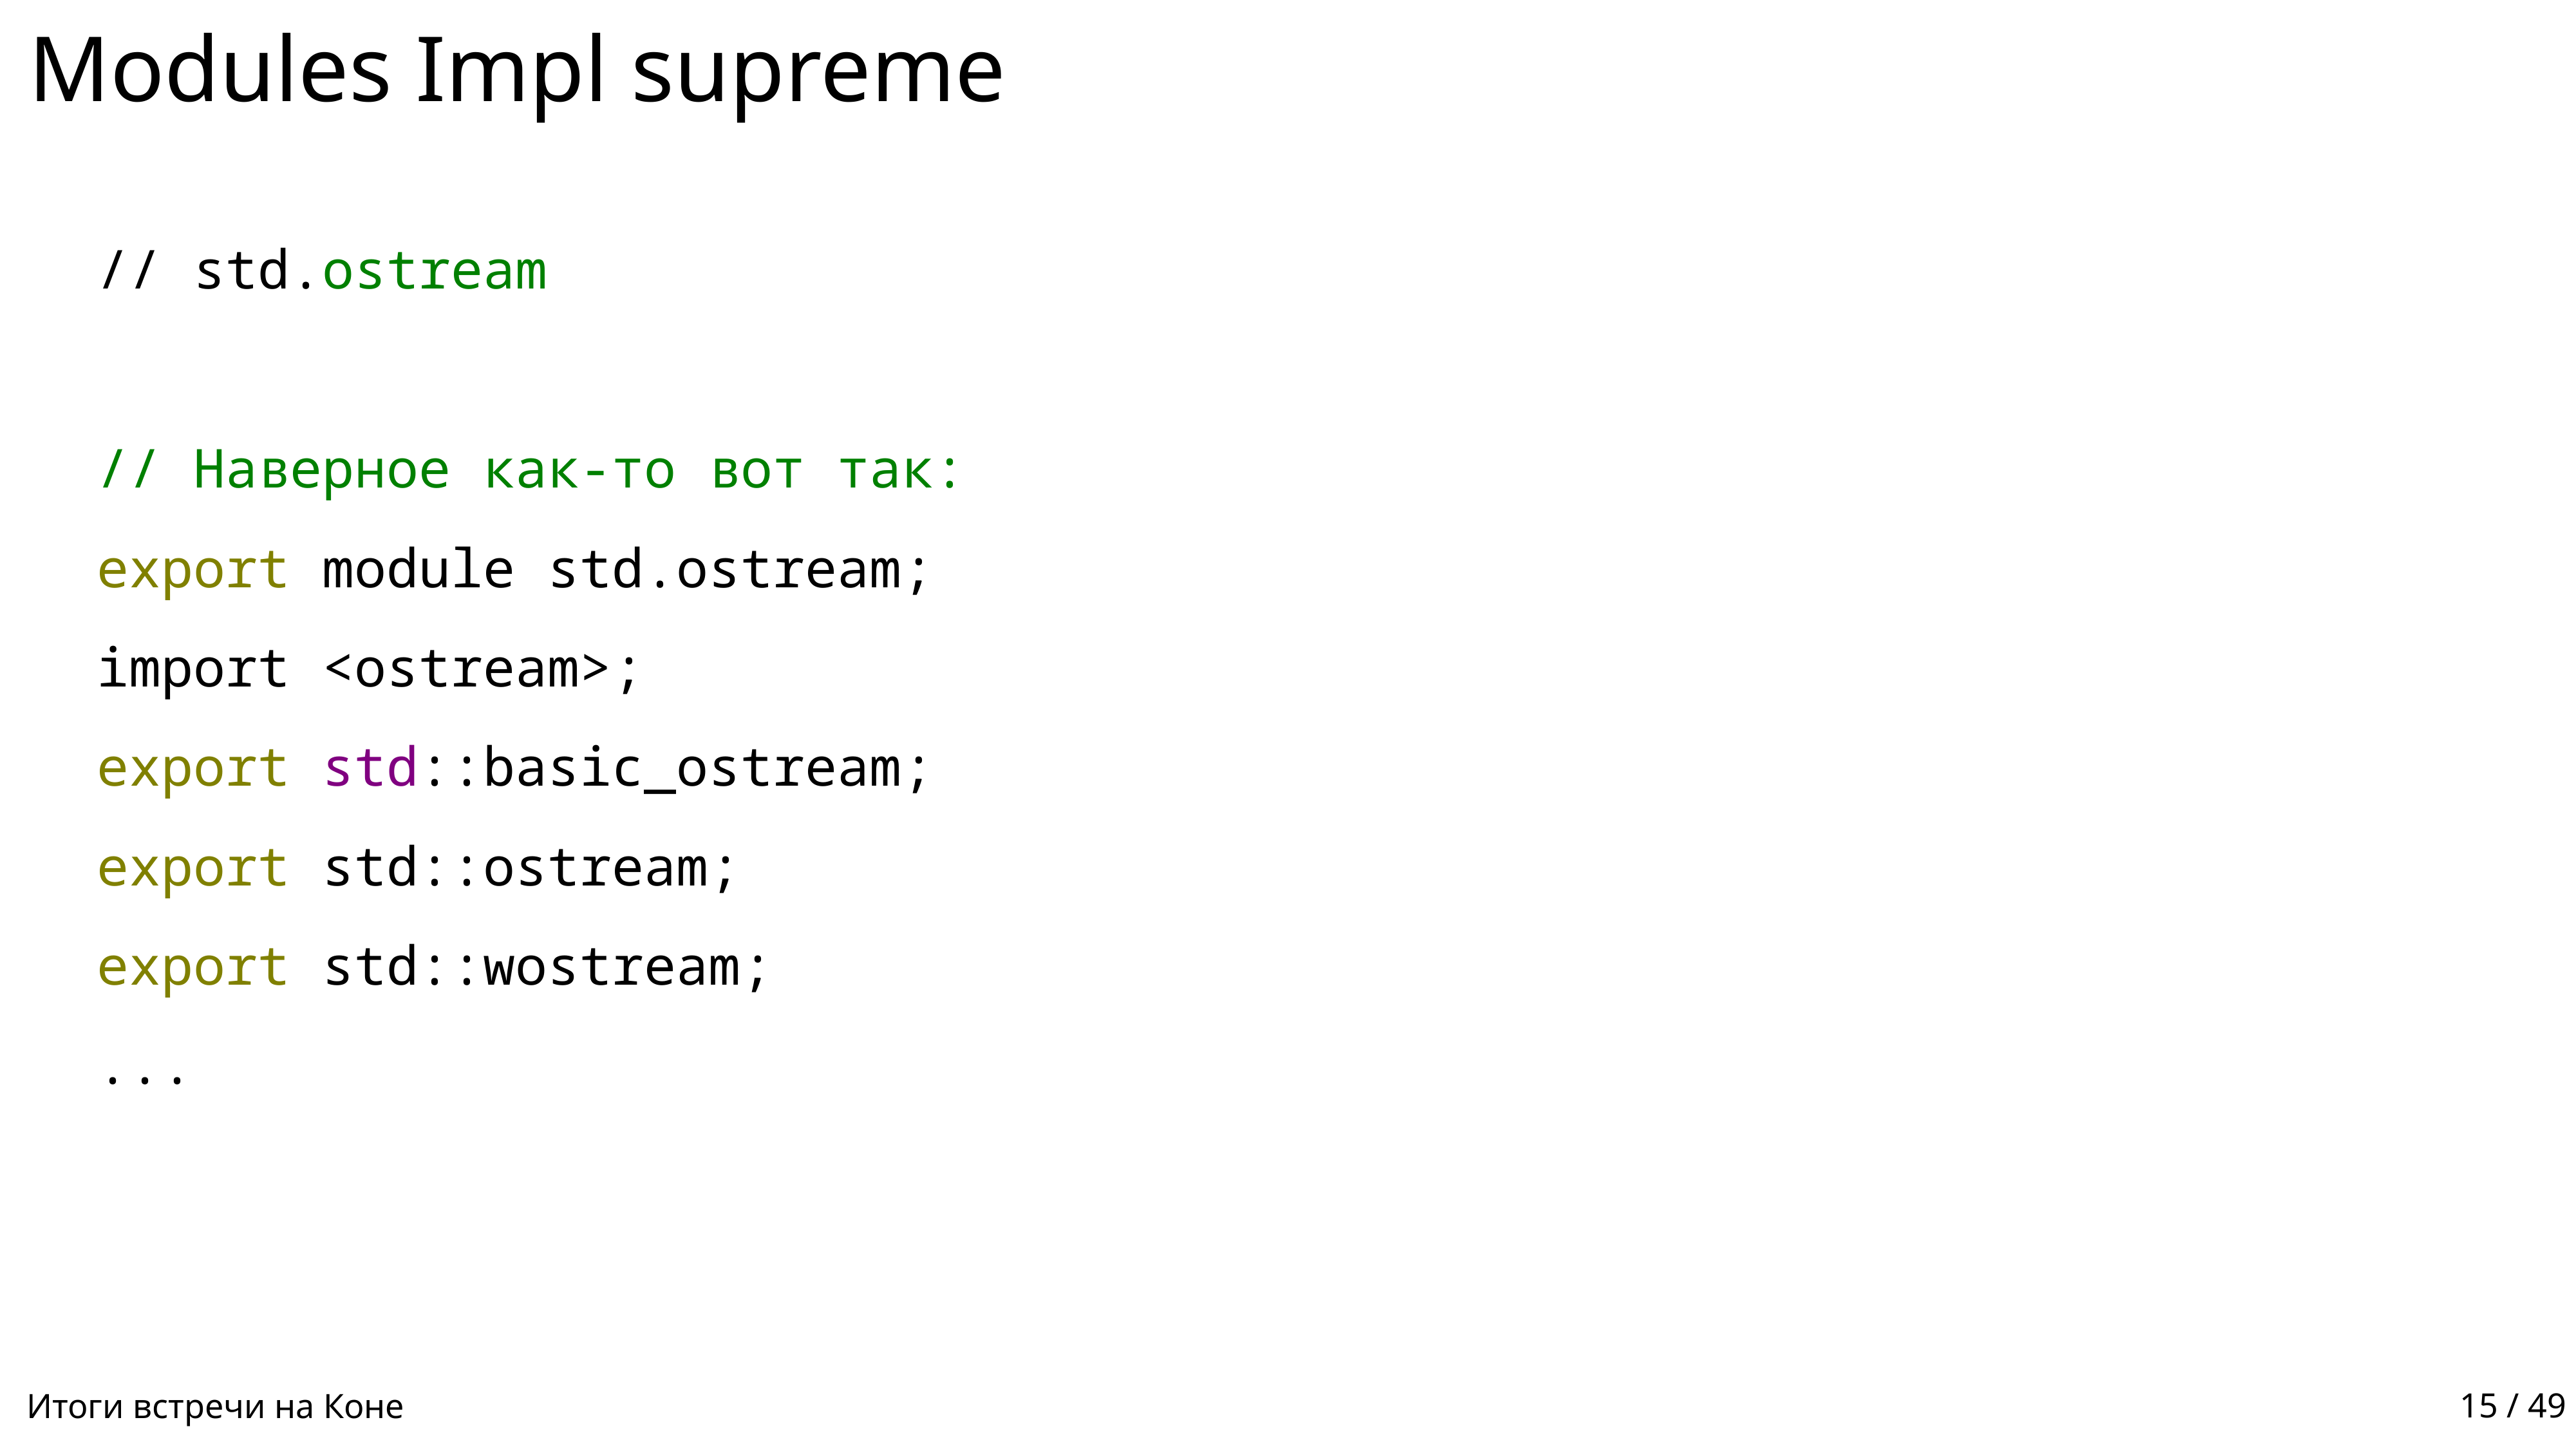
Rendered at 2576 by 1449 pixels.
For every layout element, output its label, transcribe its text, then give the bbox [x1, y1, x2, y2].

list <number> / 49 [1479, 1376, 2576, 1431]
list // std.ostream // Наверное как-то вот так: export module std.ostream; import <ostream>; export std::basic_ostream; export std::ostream; export std::wostream; ... [87, 214, 2550, 1382]
list Итоги встречи на Коне [17, 1376, 1114, 1431]
title Modules Impl supreme [19, 19, 2550, 155]
